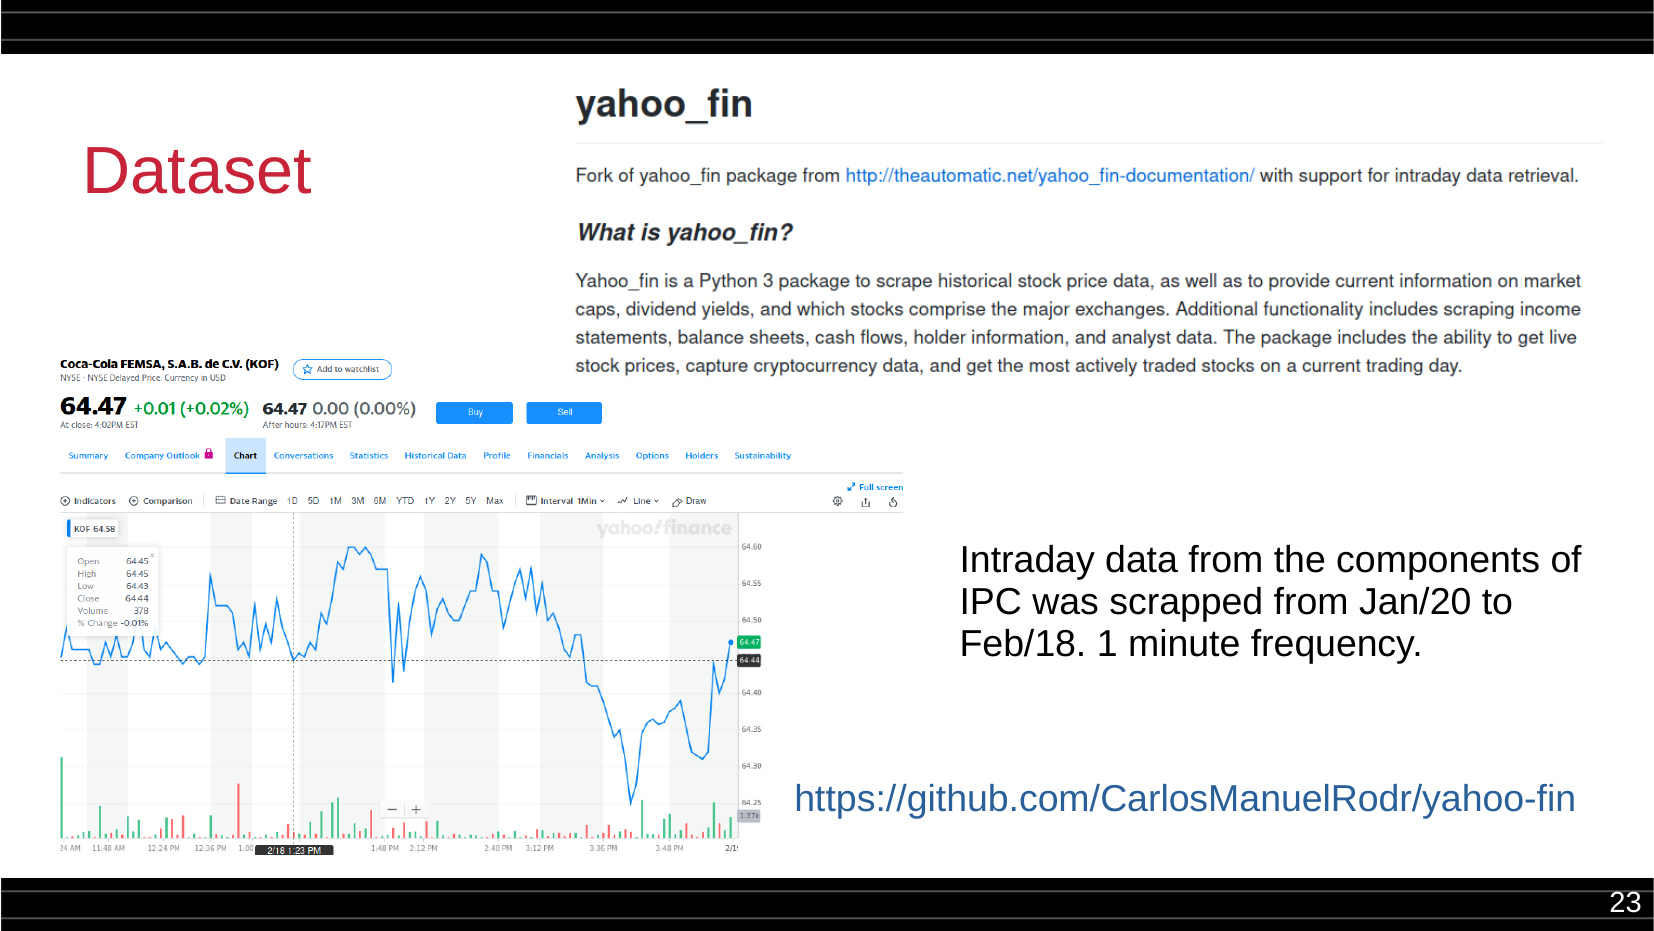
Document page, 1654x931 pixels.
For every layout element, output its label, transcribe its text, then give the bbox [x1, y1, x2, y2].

picture [1, 878, 1654, 931]
picture [50, 70, 1602, 855]
title Dataset [82, 92, 566, 249]
text_box https://github.com/CarlosManuelRodr/yahoo-fin [779, 769, 1654, 827]
picture [1, 0, 1654, 54]
text_box Intraday data from the components of IPC was scrapped from Jan/20 to Feb/18. 1 minute frequency. [944, 531, 1619, 673]
